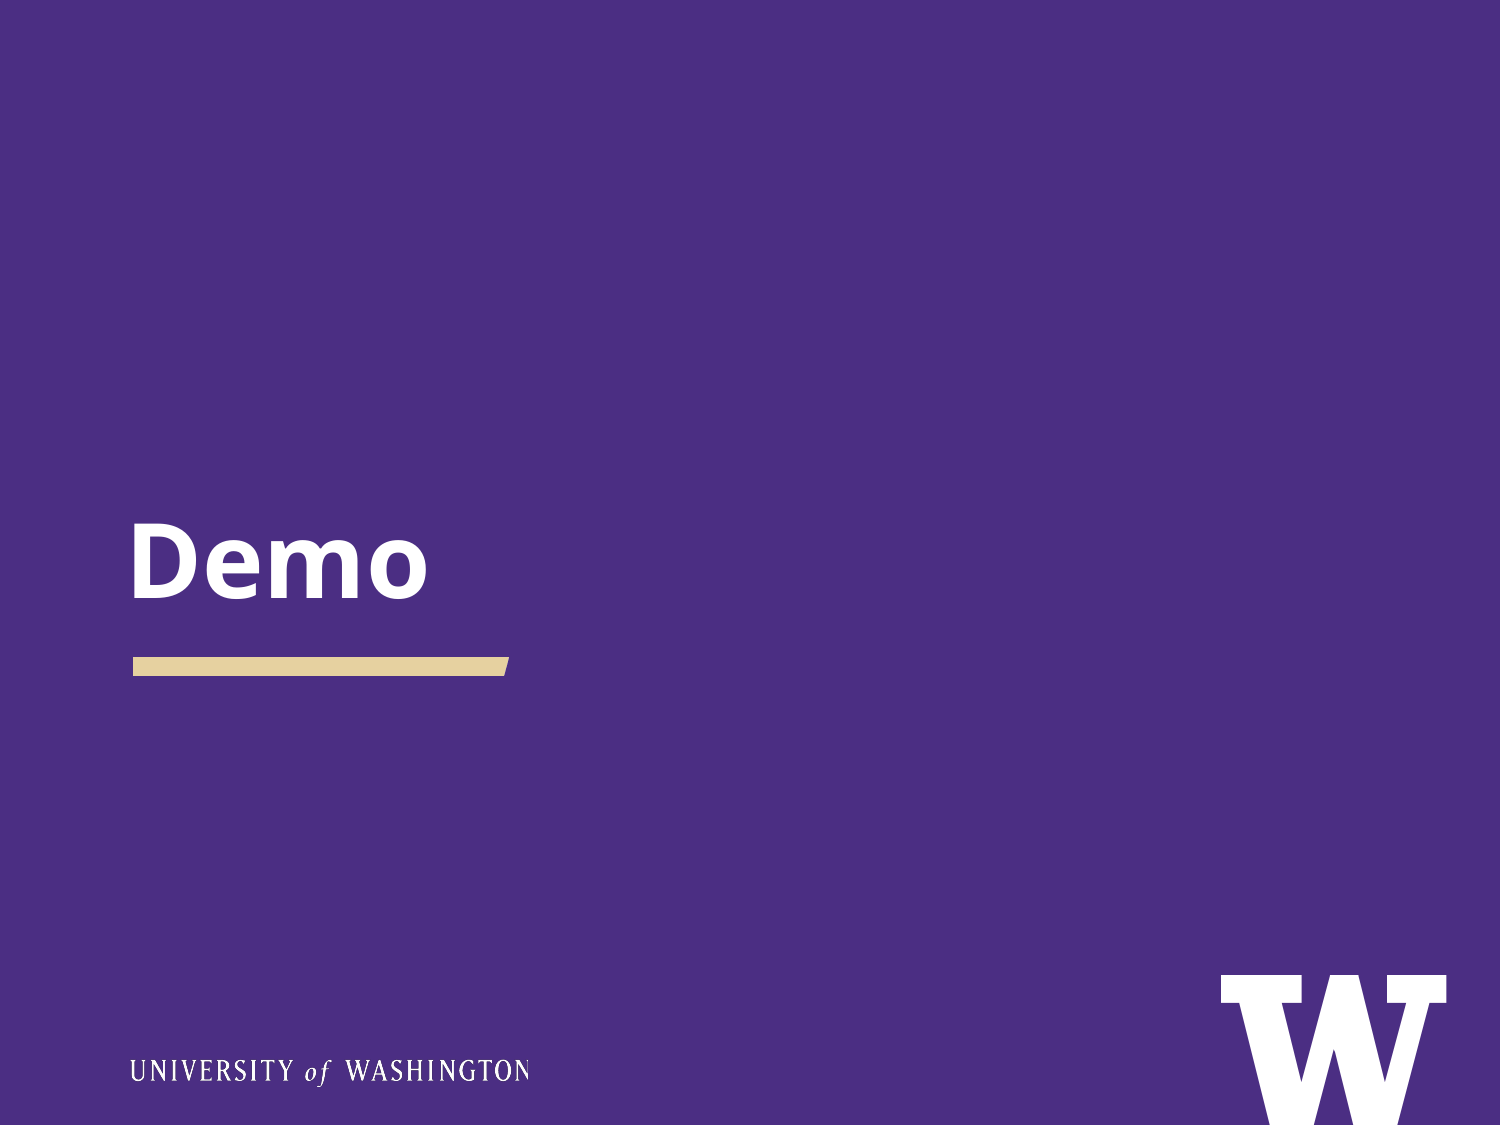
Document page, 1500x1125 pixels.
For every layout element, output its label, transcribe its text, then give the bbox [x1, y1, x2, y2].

picture [133, 657, 509, 676]
picture [1221, 975, 1447, 1125]
picture [111, 1042, 528, 1087]
title Demo [110, 334, 1254, 627]
